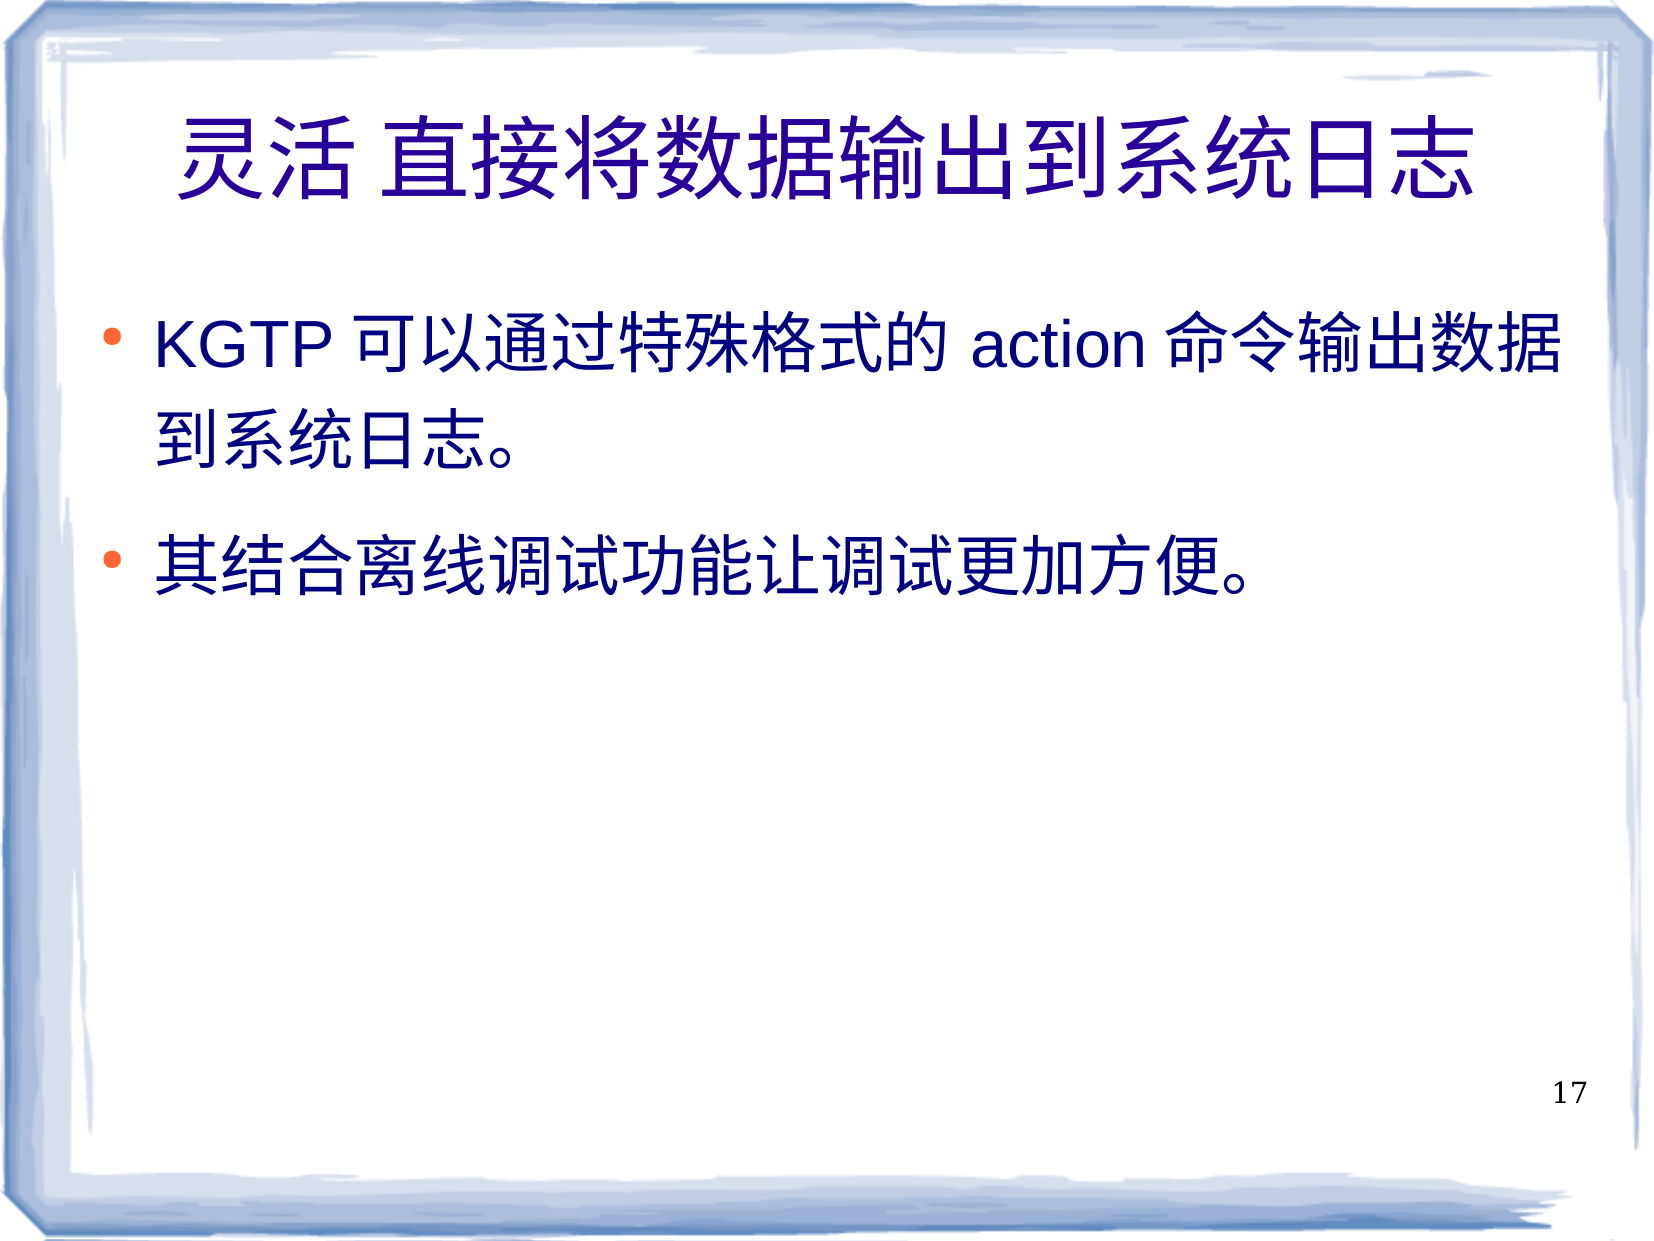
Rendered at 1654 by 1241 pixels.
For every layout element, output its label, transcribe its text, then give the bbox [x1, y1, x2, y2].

title 灵活 直接将数据输出到系统日志 [82, 49, 1571, 257]
list KGTP可以通过特殊格式的action命令输出数据到系统日志。 其结合离线调试功能让调试更加方便。 [82, 290, 1571, 995]
picture [0, 0, 1654, 1241]
